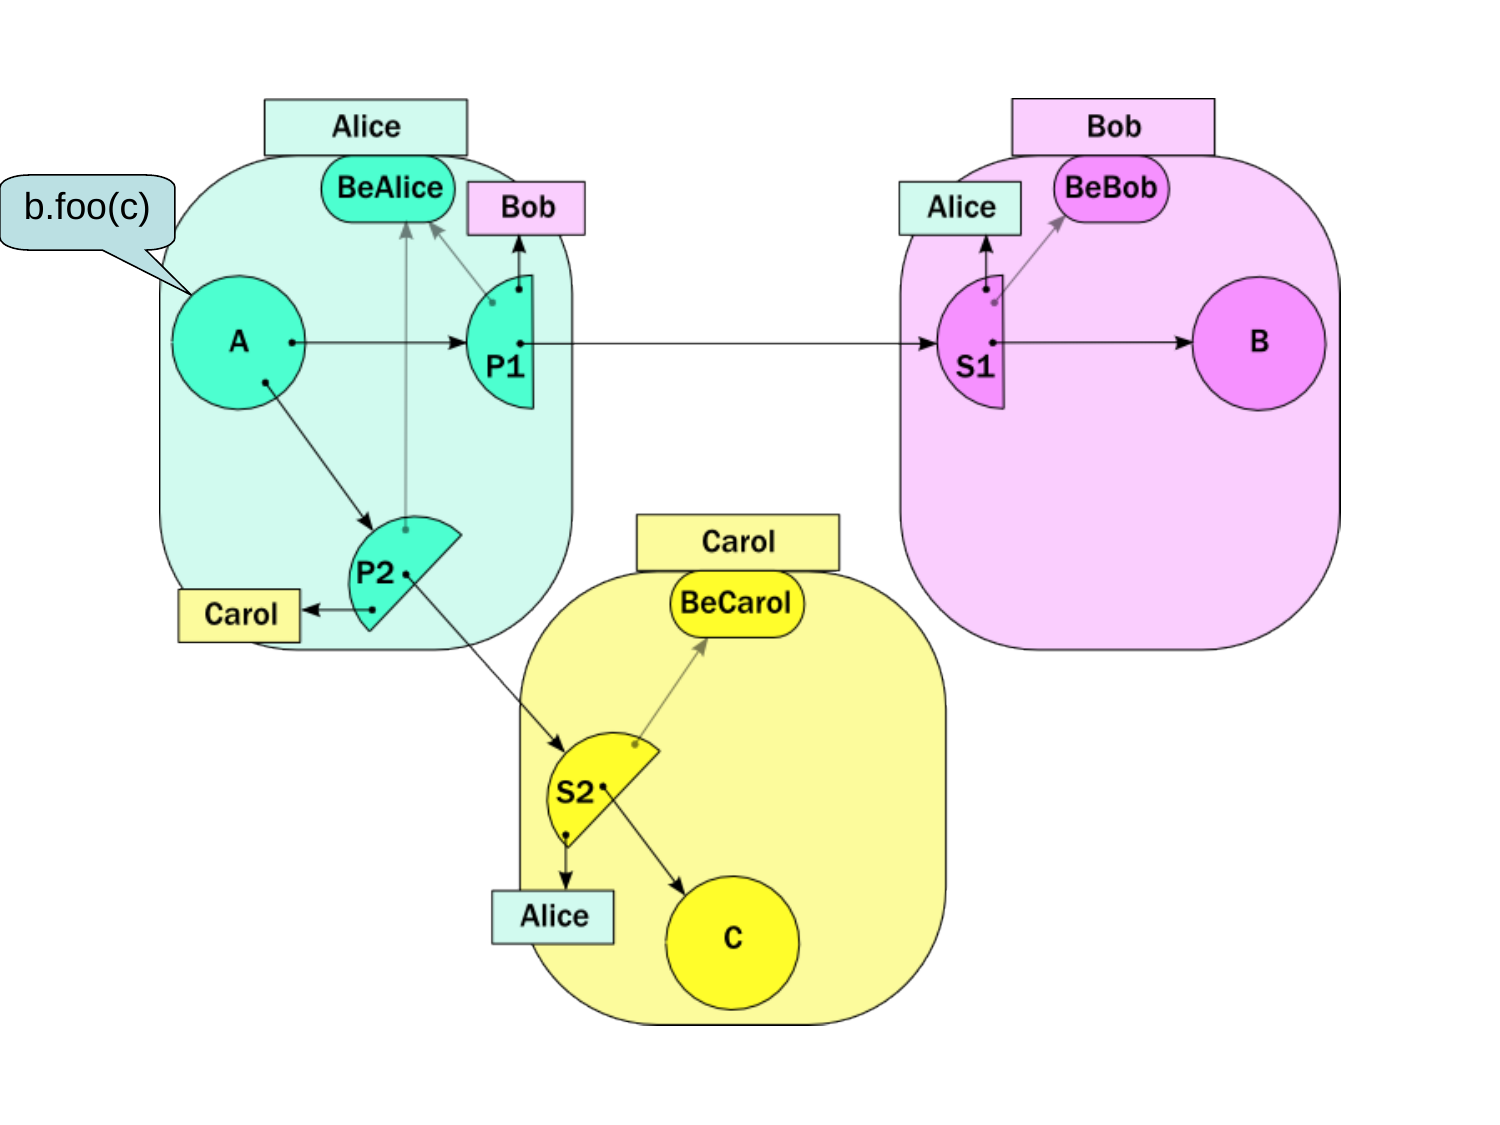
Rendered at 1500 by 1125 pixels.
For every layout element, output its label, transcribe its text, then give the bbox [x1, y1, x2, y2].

text_box b.foo(c) [0, 174, 192, 296]
picture [159, 98, 1341, 1026]
